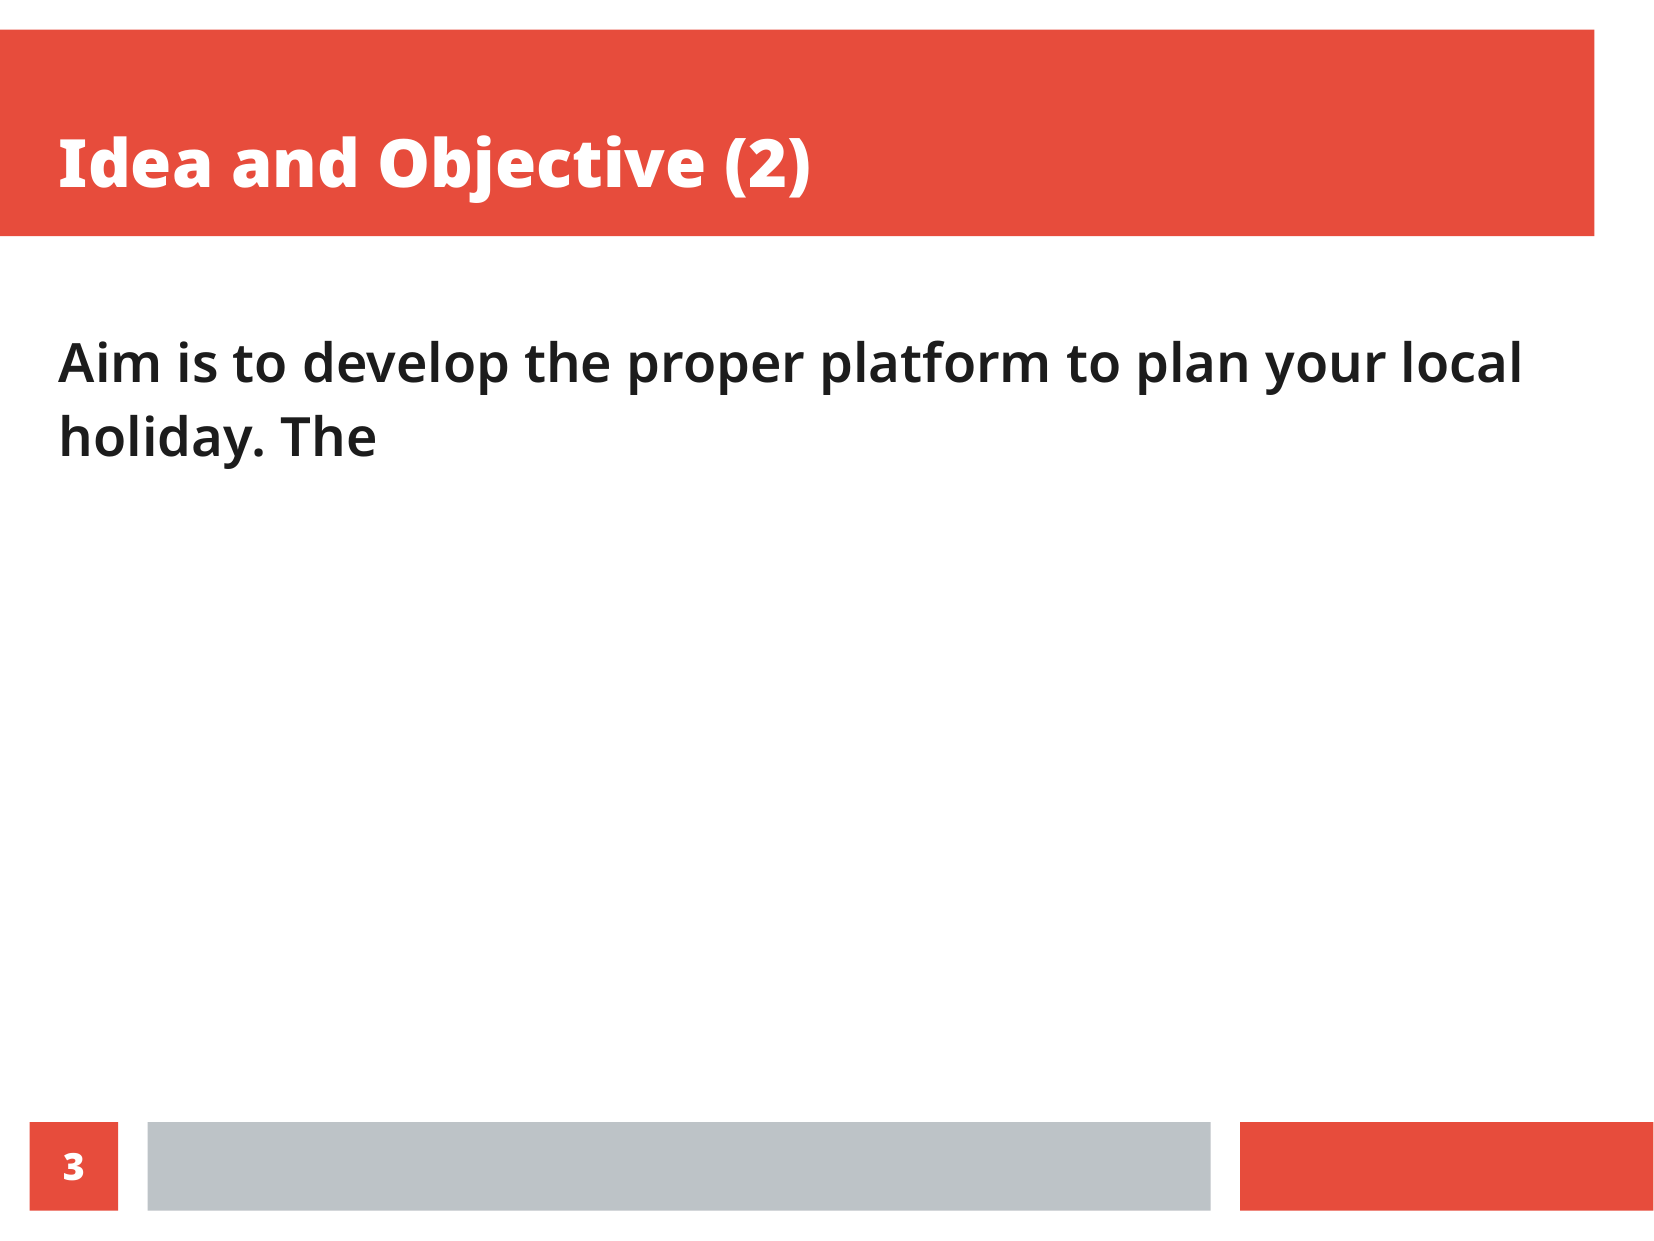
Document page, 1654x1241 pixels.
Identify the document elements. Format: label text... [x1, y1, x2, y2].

list Aim is to develop the proper platform to plan your local holiday. The [59, 324, 1565, 1093]
title Idea and Objective (2) [59, 59, 1595, 207]
